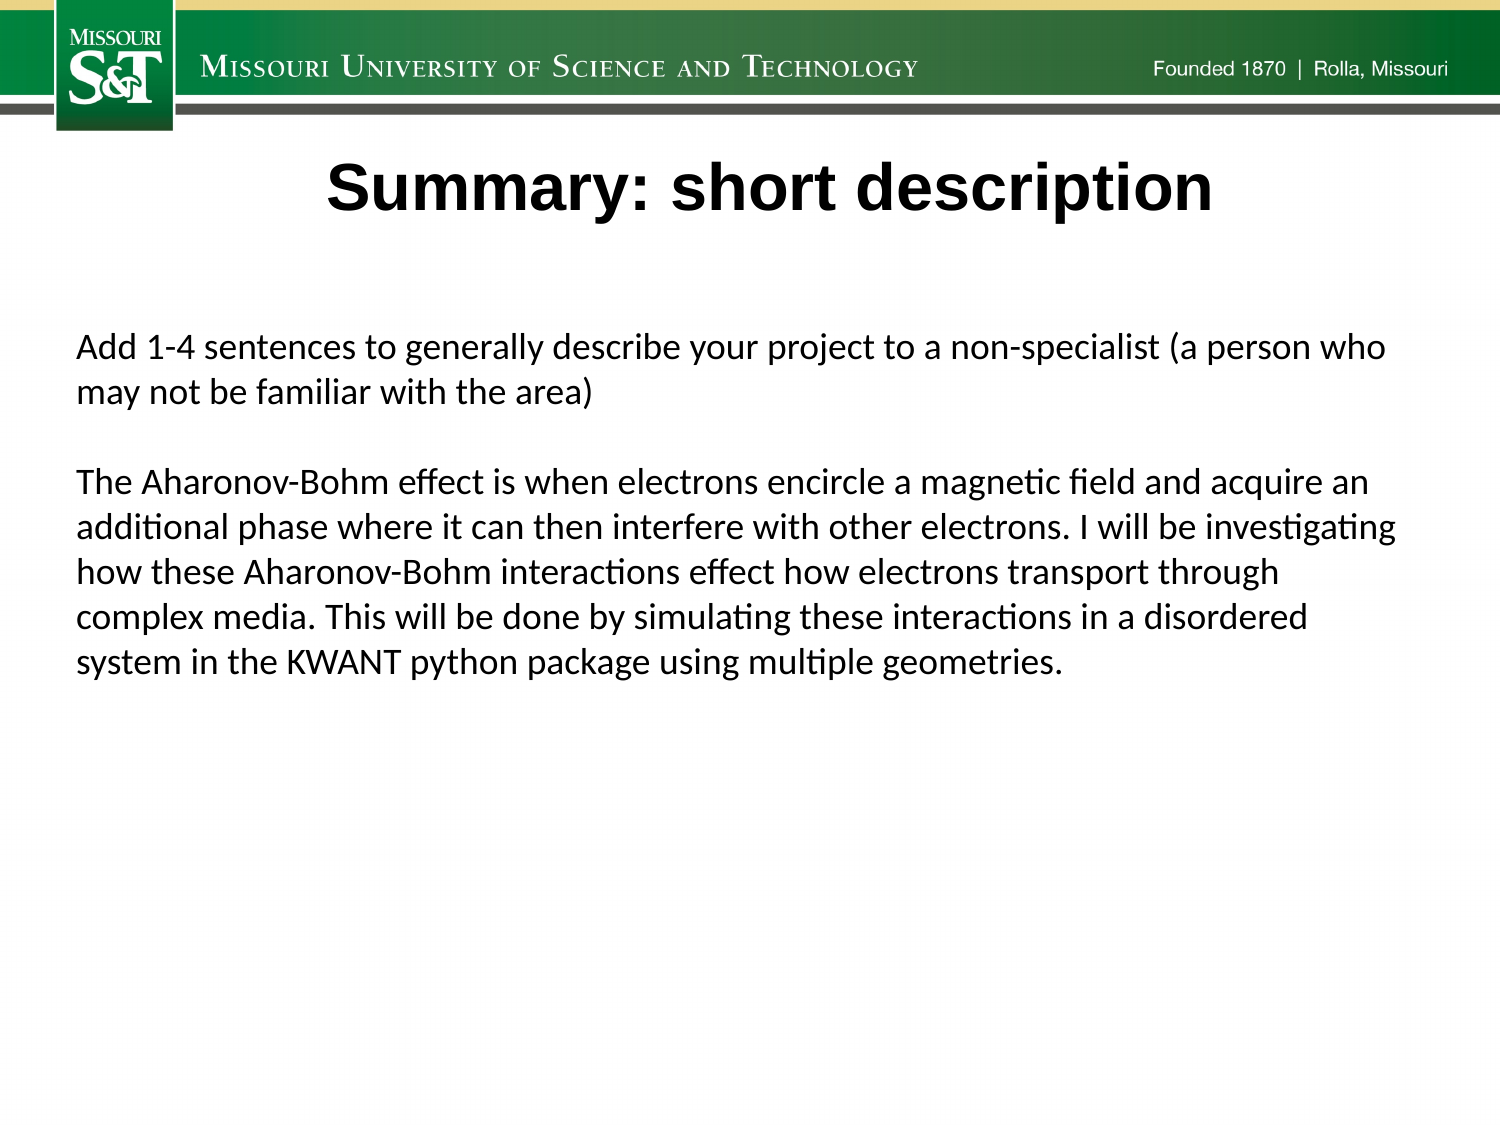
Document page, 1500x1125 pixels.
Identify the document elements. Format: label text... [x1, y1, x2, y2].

text_box Summary: short description [311, 136, 1231, 231]
text_box Add 1-4 sentences to generally describe your project to a non-specialist (a person who may not be familiar with the area) The Aharonov-Bohm effect is when electrons encircle a magnetic field and acquire an additional phase where it can then interfere with other electrons. I will be investigating how these Aharonov-Bohm interactions effect how electrons transport through complex media. This will be done by simulating these interactions in a disordered system in the KWANT python package using multiple geometries. [61, 314, 1424, 690]
picture [0, 0, 1500, 1125]
